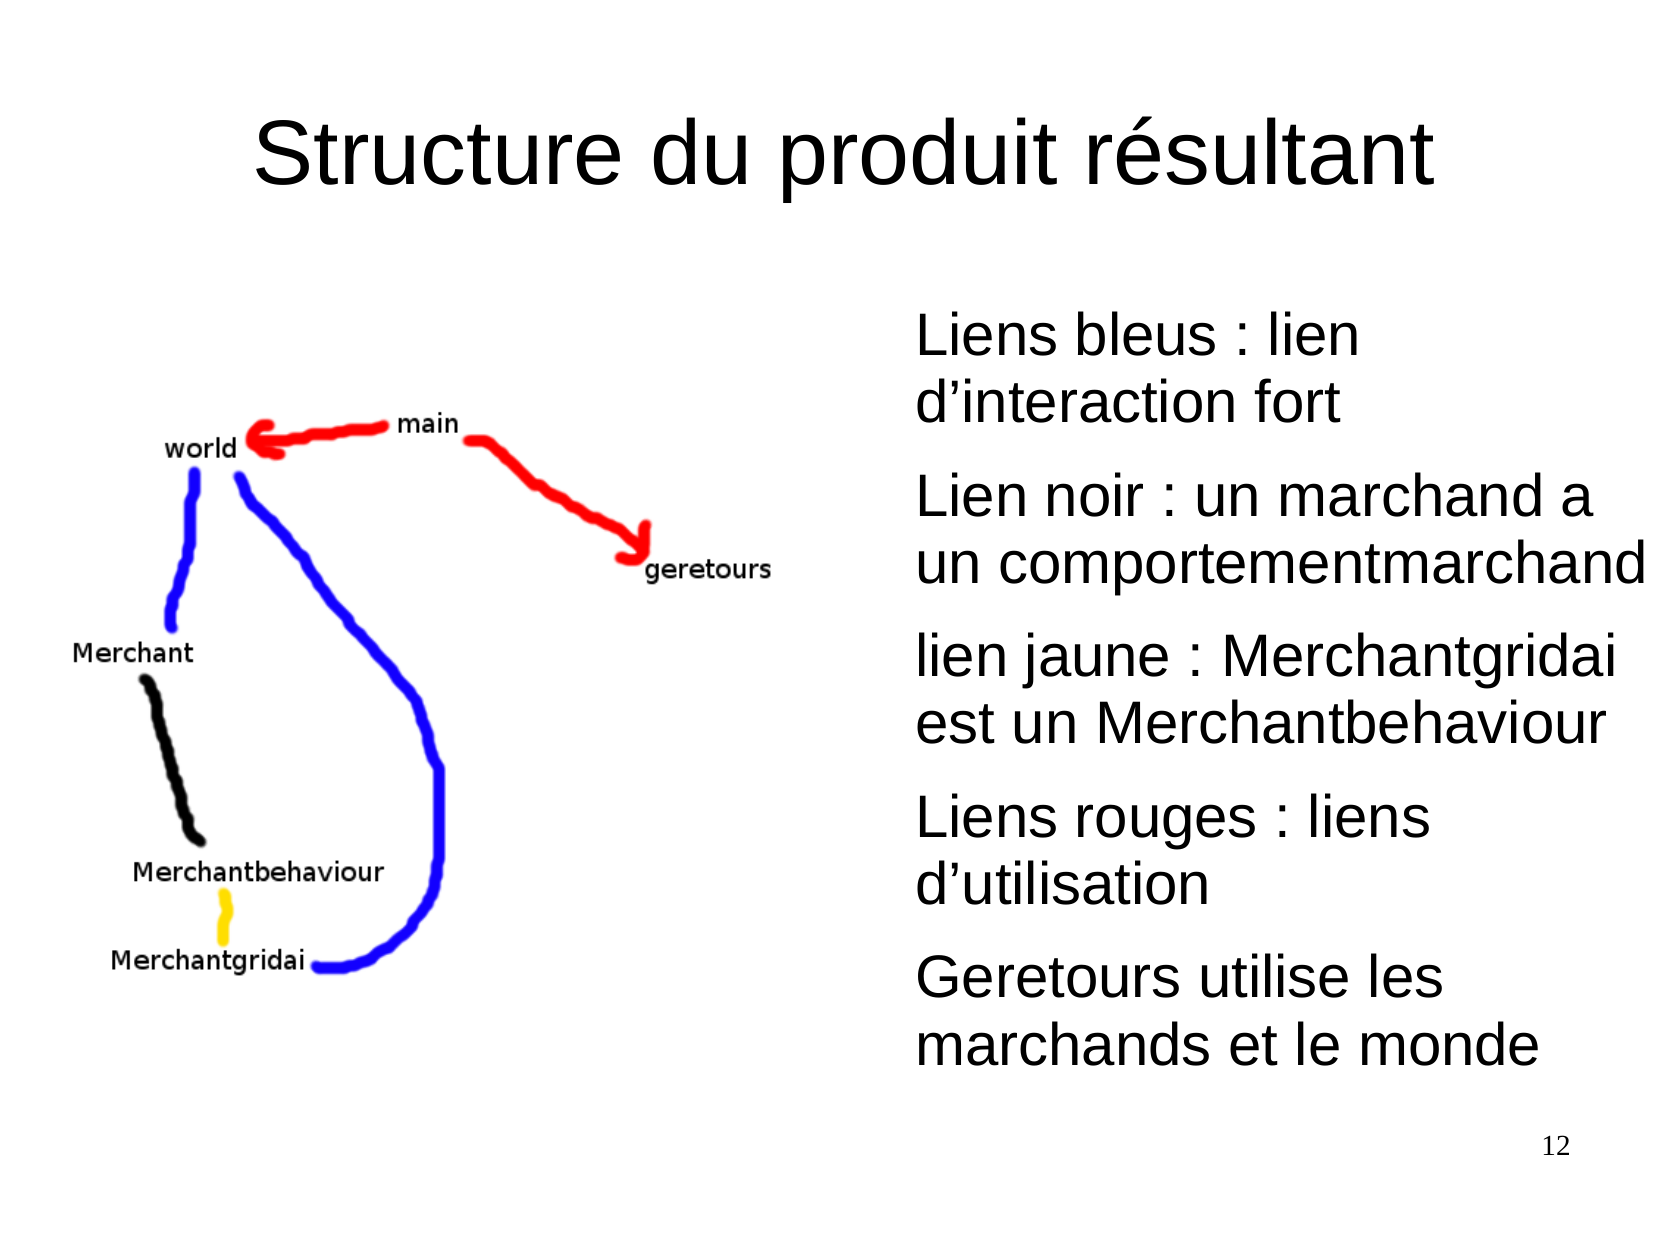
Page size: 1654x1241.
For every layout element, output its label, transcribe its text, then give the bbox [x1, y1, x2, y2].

title Structure du produit résultant [82, 49, 1571, 257]
picture [39, 355, 872, 1130]
list Liens bleus : lien d’interaction fort Lien noir : un marchand a un comportementmarchand lien jaune : Merchantgridai est un Merchantbehaviour Liens rouges : liens d’utilisation Geretours utilise les marchands et le monde [851, 301, 1654, 1112]
